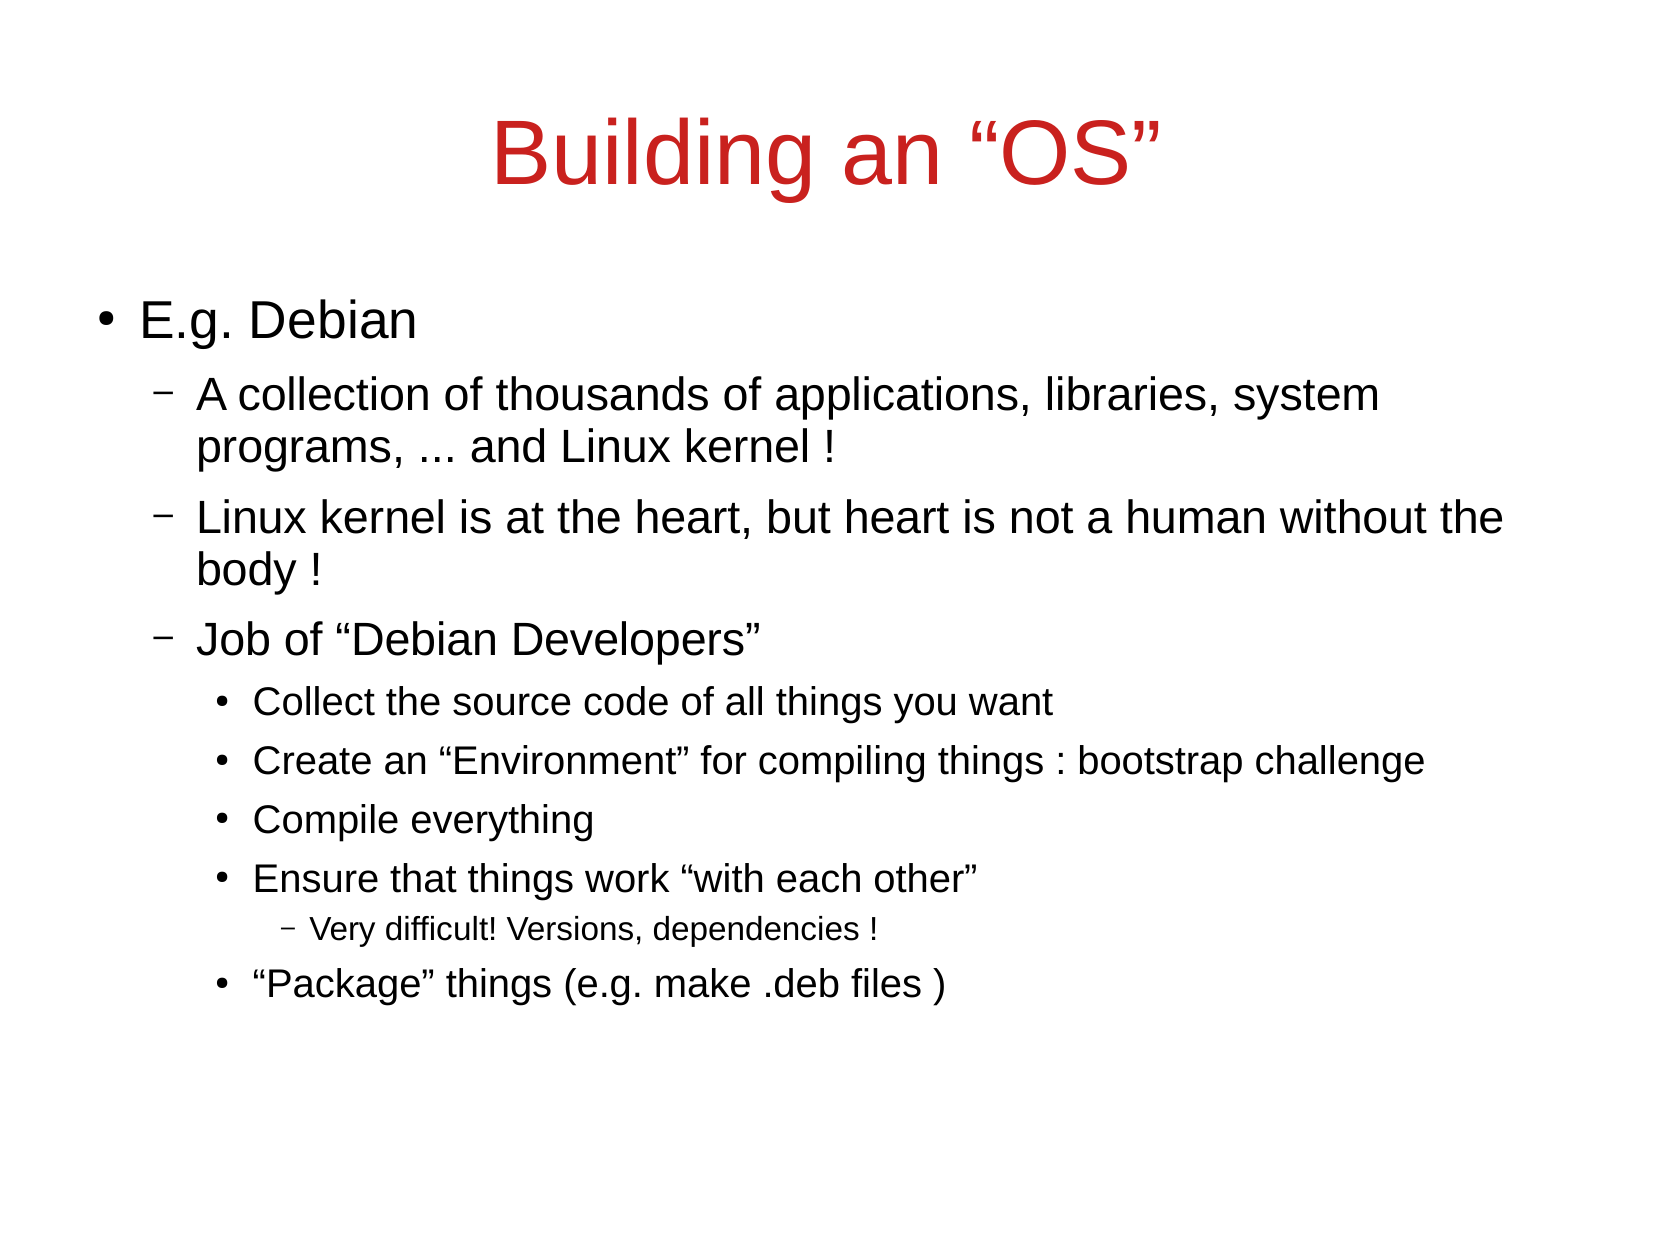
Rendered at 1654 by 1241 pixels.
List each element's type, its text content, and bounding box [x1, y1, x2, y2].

title Building an “OS” [82, 49, 1571, 257]
list E.g. Debian A collection of thousands of applications, libraries, system programs, ... and Linux kernel ! Linux kernel is at the heart, but heart is not a human without the body ! Job of “Debian Developers” Collect the source code of all things you want Create an “Environment” for compiling things : bootstrap challenge Compile everything Ensure that things work “with each other” Very difficult! Versions, dependencies ! “Package” things (e.g. make .deb files ) [82, 290, 1571, 1010]
